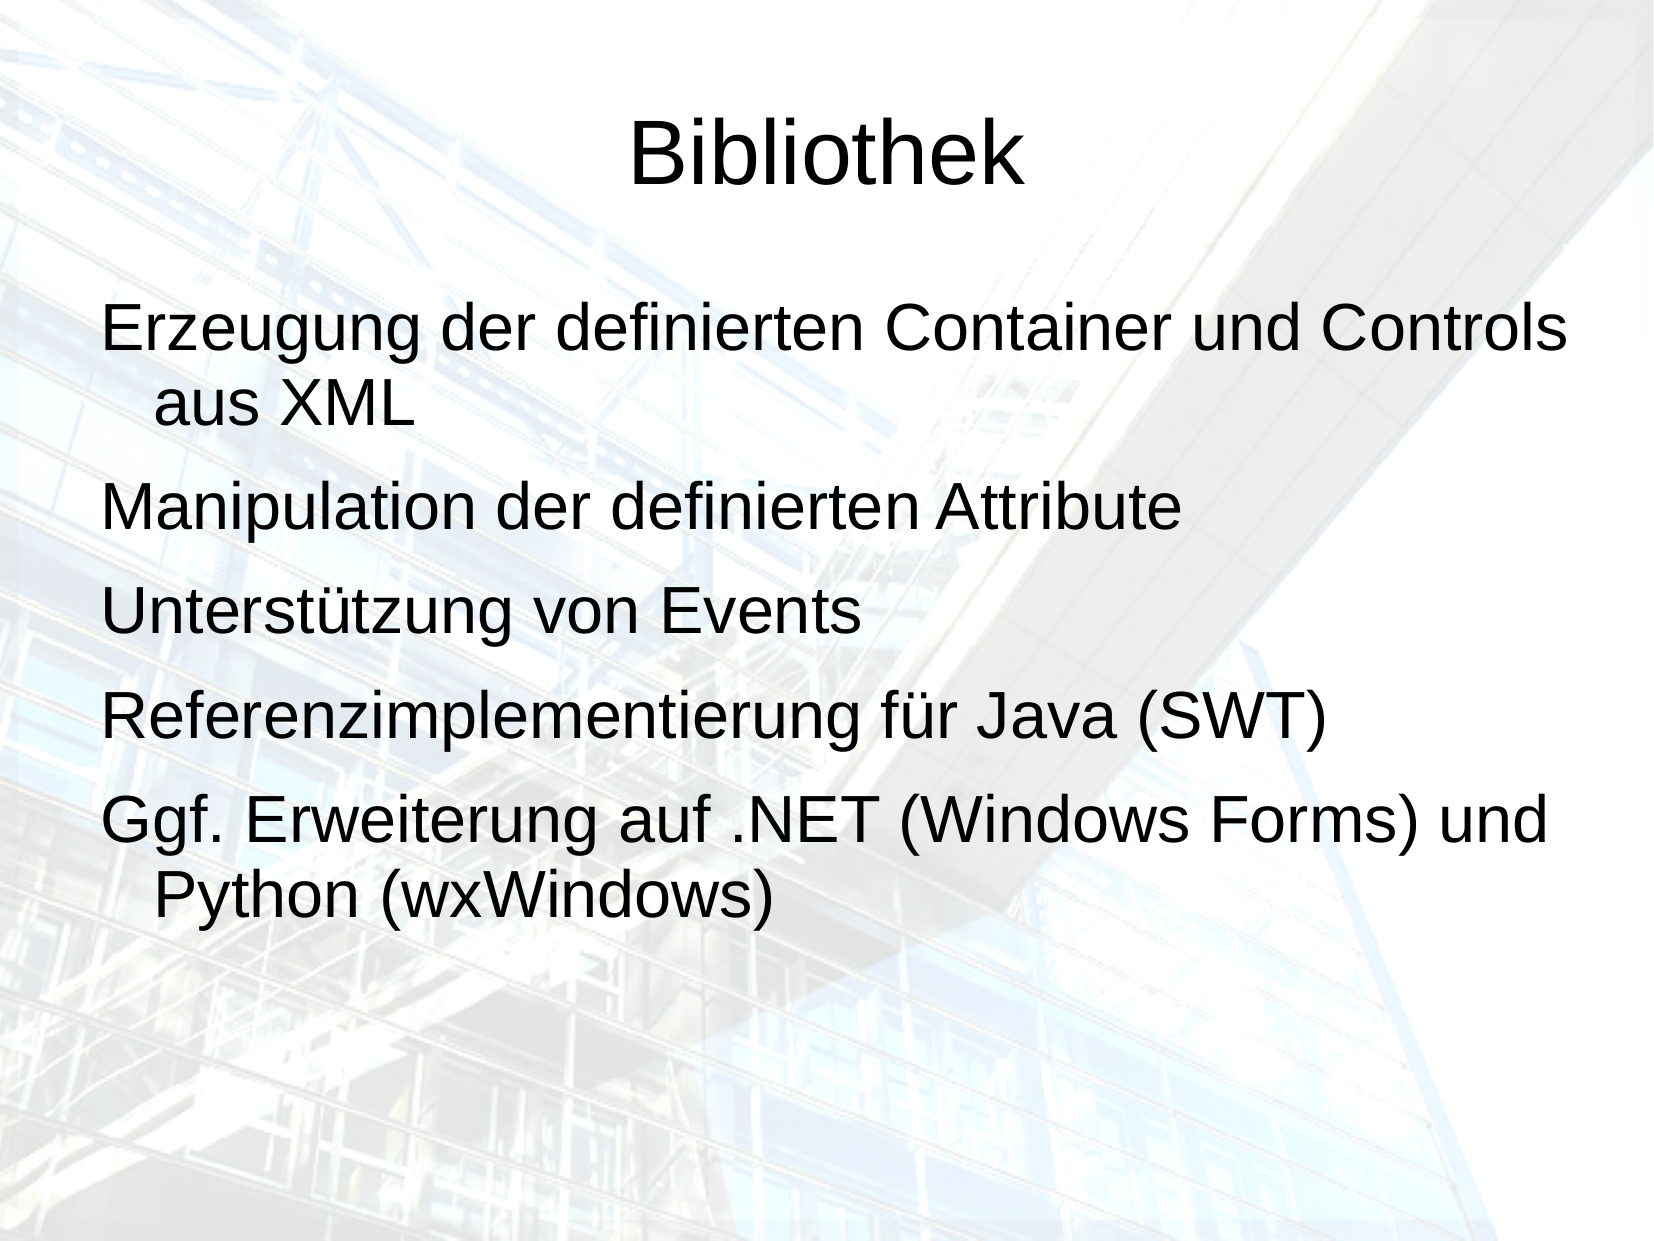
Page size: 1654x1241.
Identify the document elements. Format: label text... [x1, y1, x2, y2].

list Erzeugung der definierten Container und Controls aus XML Manipulation der definierten Attribute Unterstützung von Events Referenzimplementierung für Java (SWT) Ggf. Erweiterung auf .NET (Windows Forms) und Python (wxWindows) [82, 290, 1571, 1094]
title Bibliothek [82, 56, 1571, 250]
picture [0, 0, 1654, 1241]
